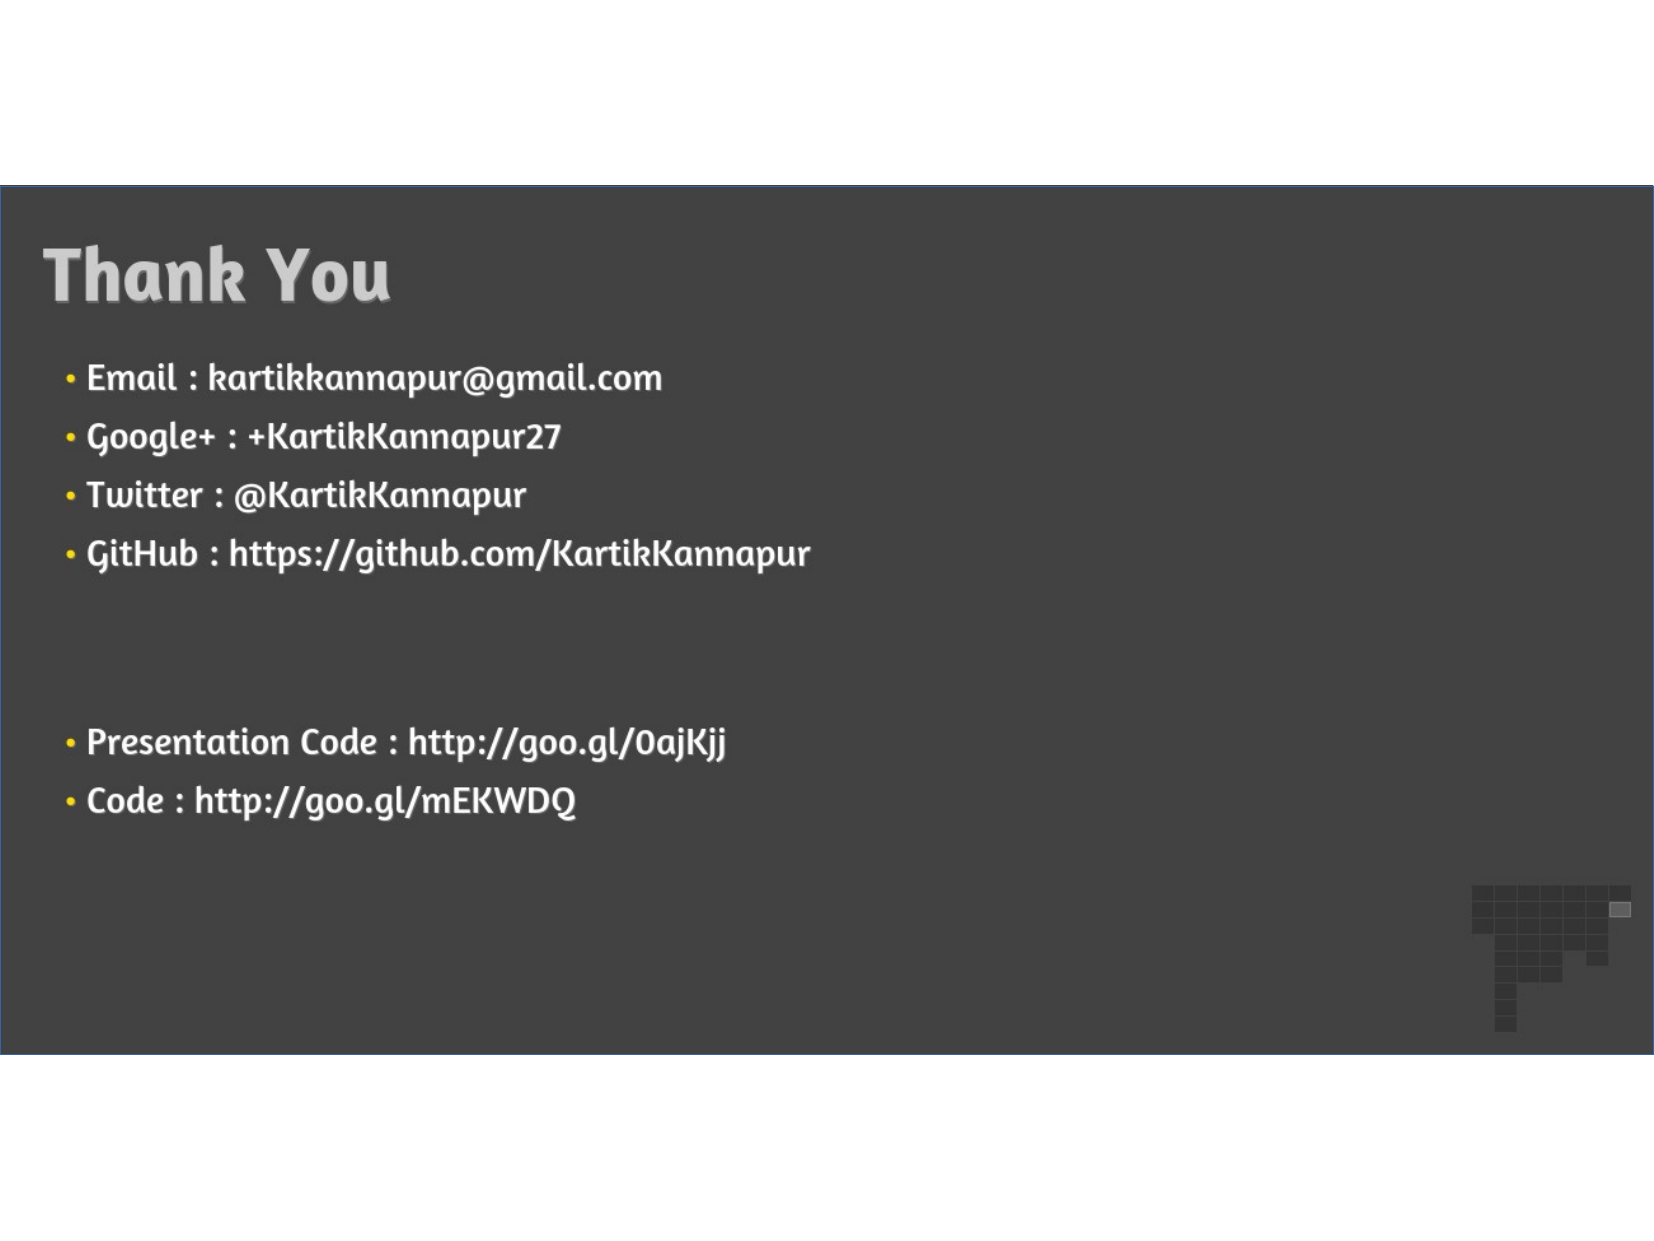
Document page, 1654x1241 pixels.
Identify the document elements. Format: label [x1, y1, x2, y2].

picture [0, 185, 1654, 1055]
